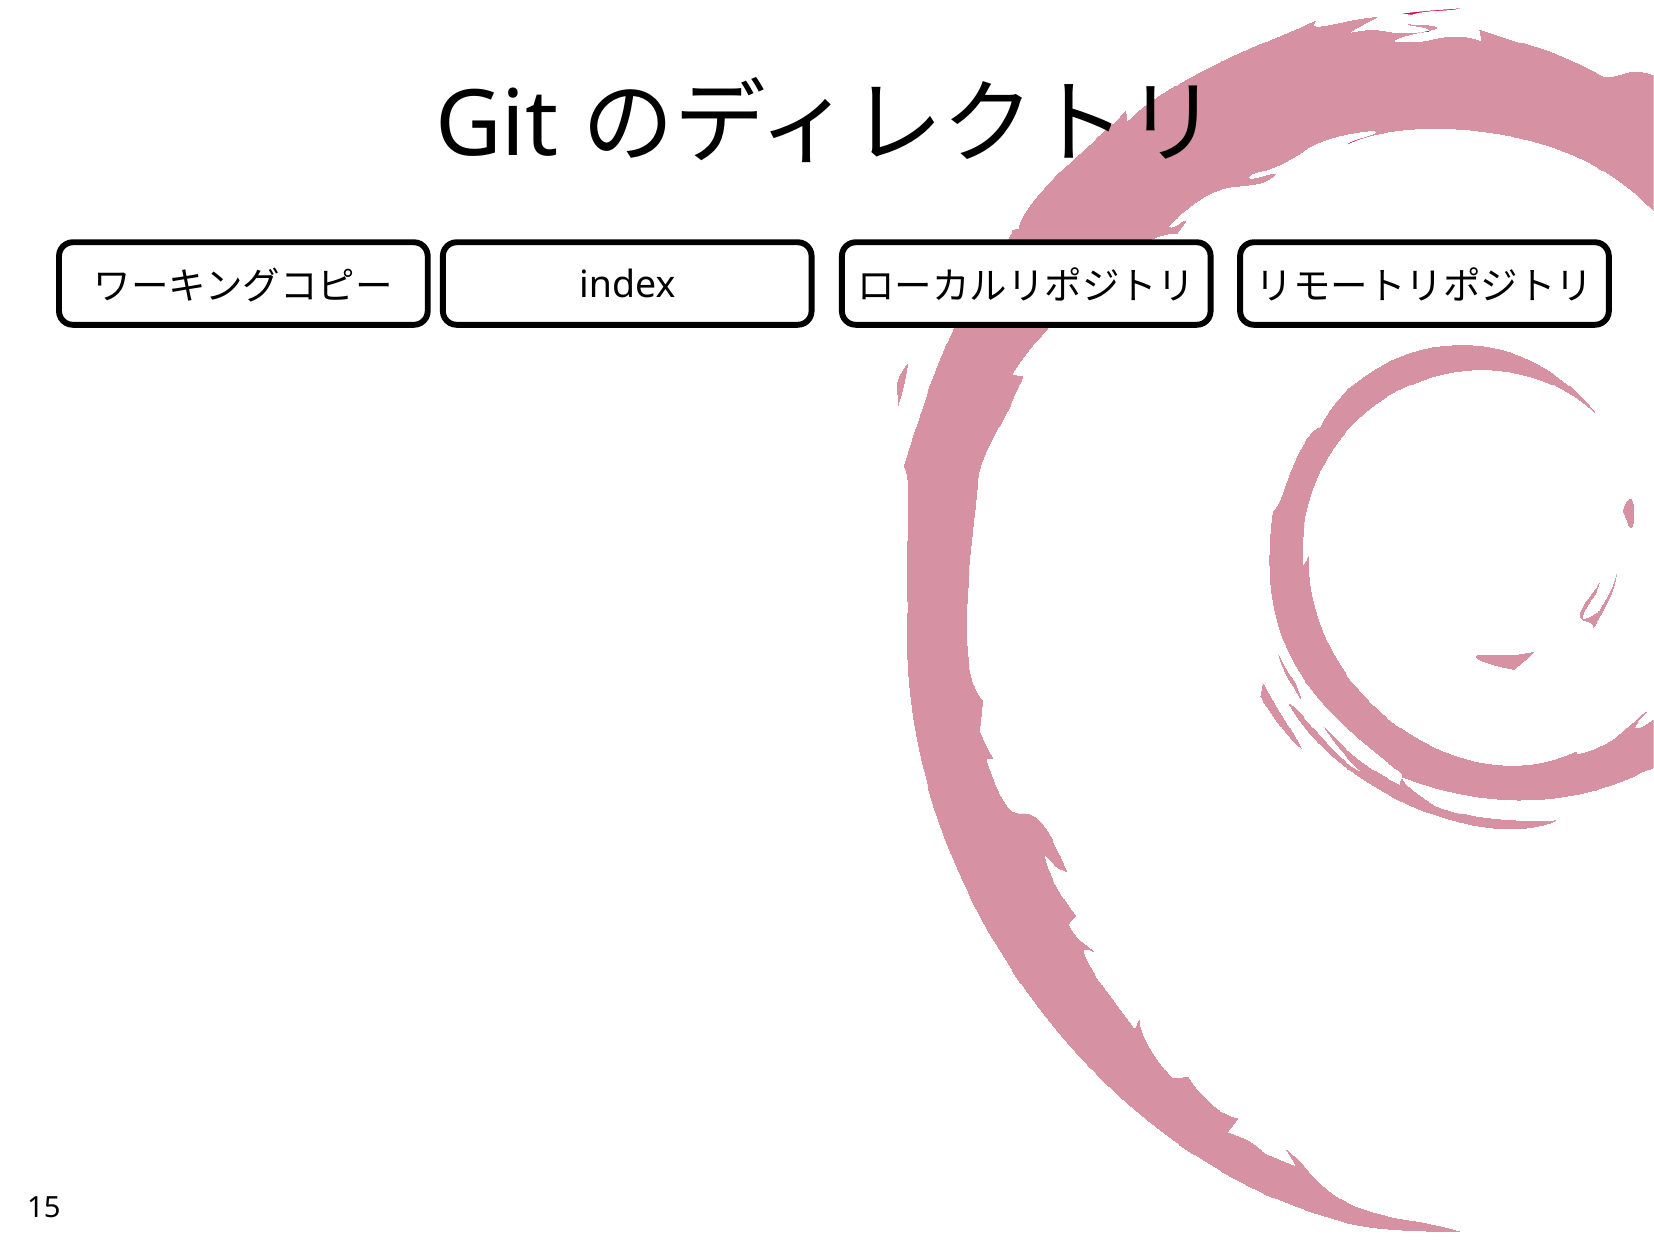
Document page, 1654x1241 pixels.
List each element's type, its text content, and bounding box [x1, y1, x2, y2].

text_box ワーキングコピー [58, 242, 428, 325]
text_box index [442, 242, 812, 325]
picture [886, 0, 1654, 1241]
title Git のディレクトリ [413, 49, 1240, 257]
text_box リモートリポジトリ [1240, 242, 1609, 325]
text_box ローカルリポジトリ [841, 242, 1211, 325]
